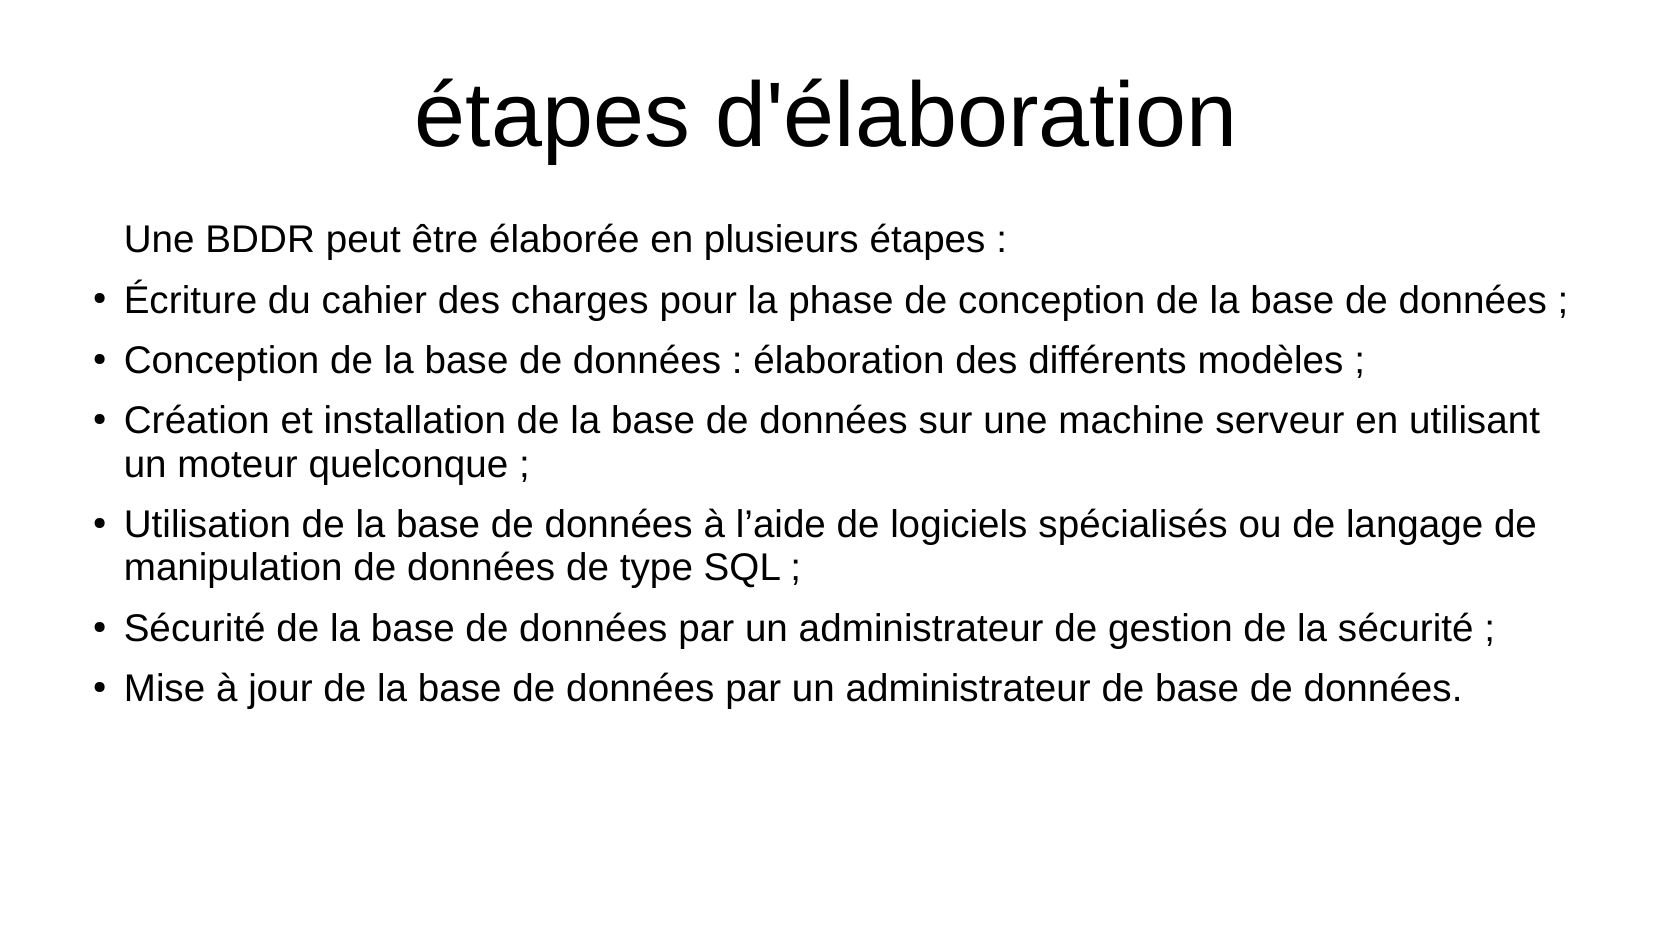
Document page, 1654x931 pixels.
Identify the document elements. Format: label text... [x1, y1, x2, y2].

title étapes d'élaboration [82, 37, 1571, 193]
list Une BDDR peut être élaborée en plusieurs étapes : Écriture du cahier des charges pour la phase de conception de la base de données ; Conception de la base de données : élaboration des différents modèles ; Création et installation de la base de données sur une machine serveur en utilisant un moteur quelconque ; Utilisation de la base de données à l’aide de logiciels spécialisés ou de langage de manipulation de données de type SQL ; Sécurité de la base de données par un administrateur de gestion de la sécurité ; Mise à jour de la base de données par un administrateur de base de données. [82, 217, 1571, 758]
